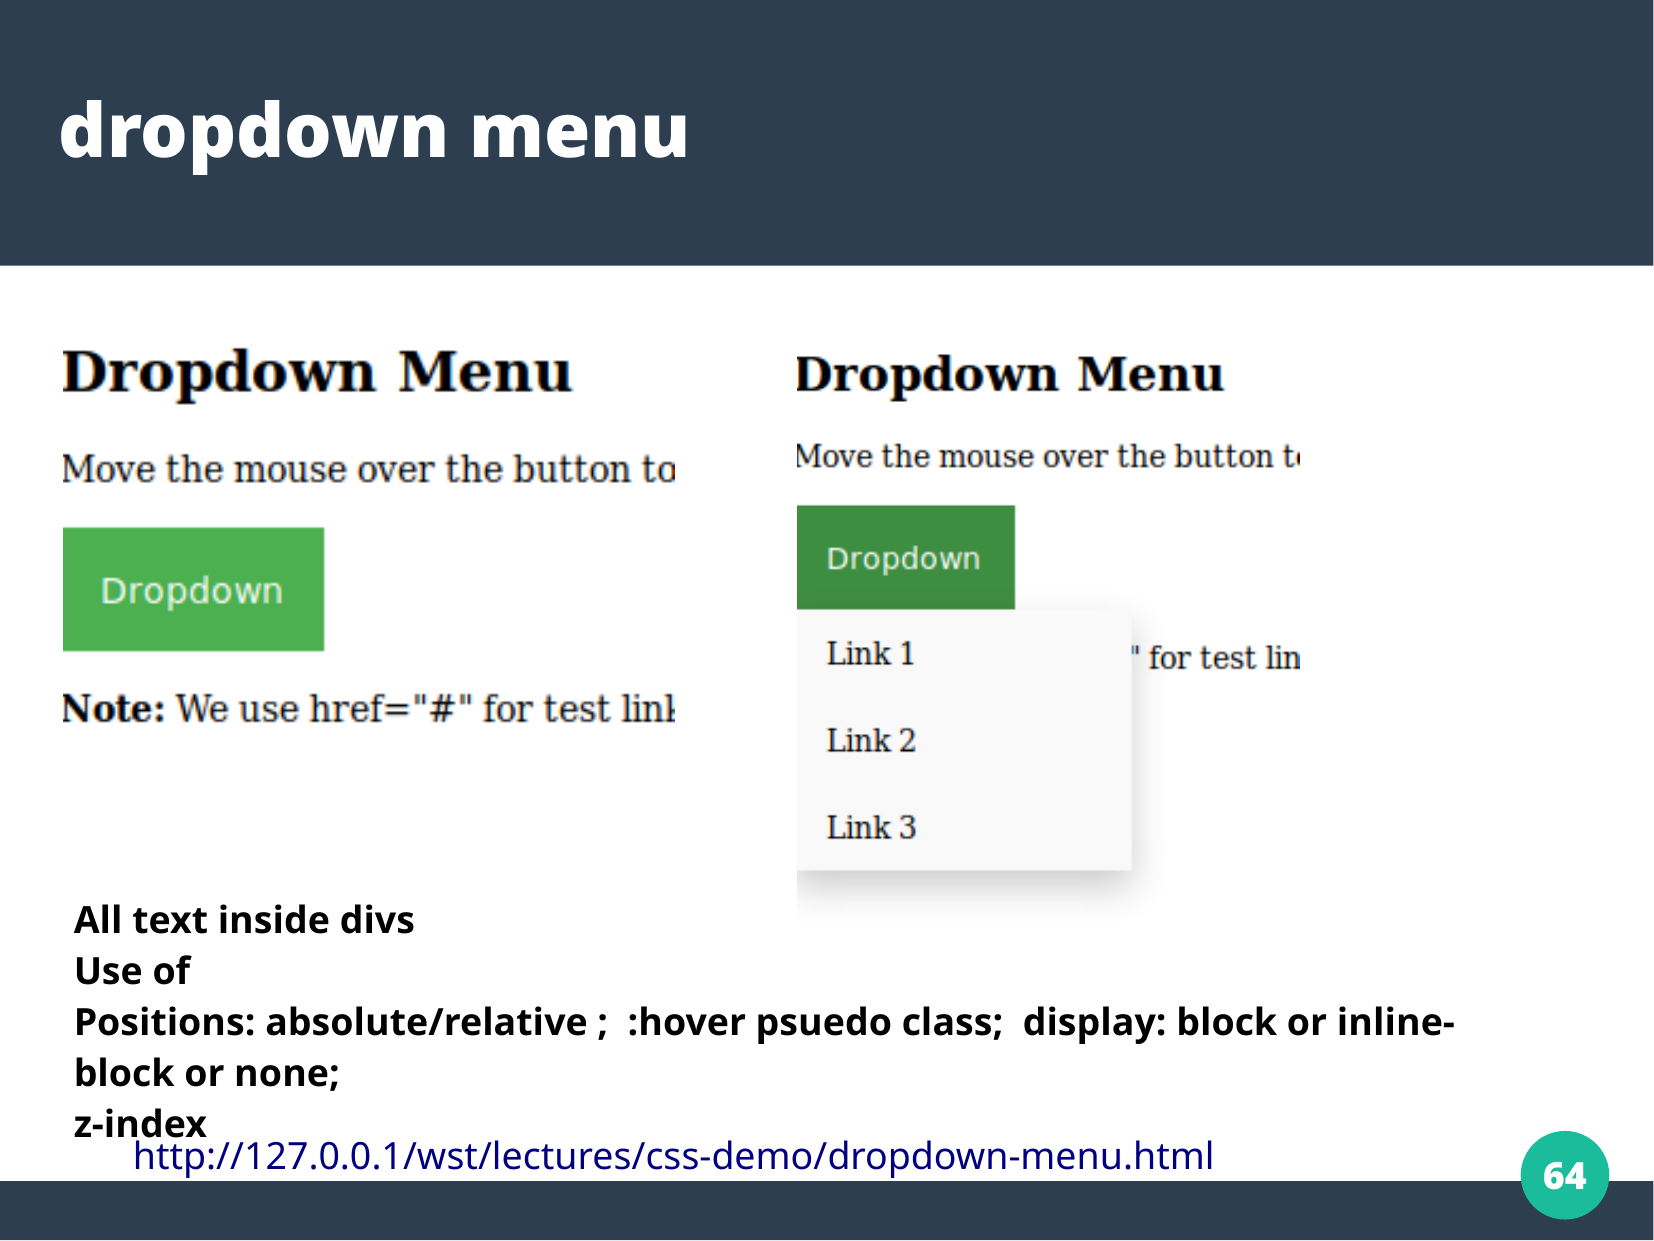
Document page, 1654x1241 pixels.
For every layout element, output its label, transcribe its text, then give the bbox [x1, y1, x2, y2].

text_box All text inside divs Use of Positions: absolute/relative ; :hover psuedo class; display: block or inline-block or none; z-index [59, 885, 1565, 1119]
picture [63, 324, 675, 768]
picture [797, 334, 1300, 885]
text_box http://127.0.0.1/wst/lectures/css-demo/dropdown-menu.html [118, 1122, 1372, 1181]
title dropdown menu [59, 49, 1595, 207]
